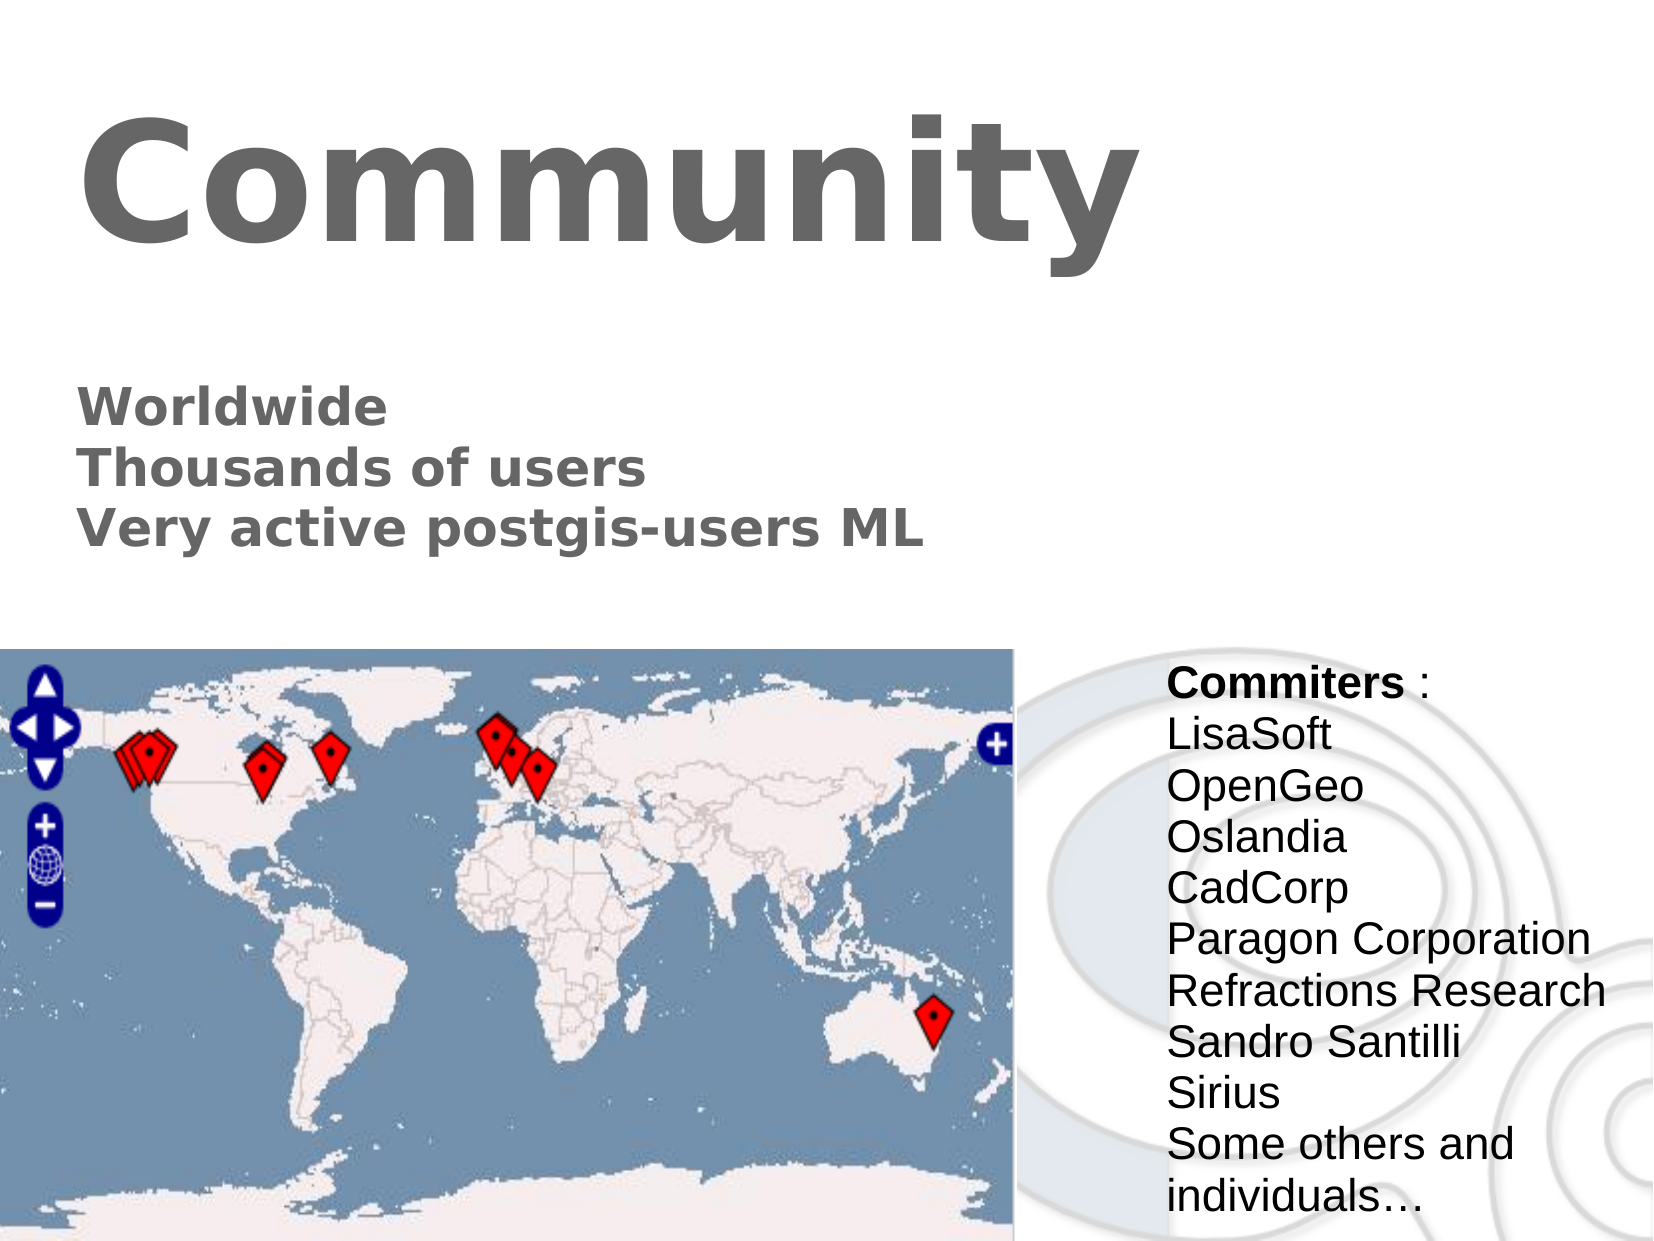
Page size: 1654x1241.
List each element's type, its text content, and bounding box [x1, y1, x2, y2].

picture [0, 0, 1654, 1241]
text_box Commiters : LisaSoft OpenGeo Oslandia CadCorp Paragon Corporation Refractions Research Sandro Santilli Sirius Some others and individuals… [1151, 649, 1625, 1229]
subtitle Community Worldwide Thousands of users Very active postgis-users ML [76, 68, 1595, 650]
